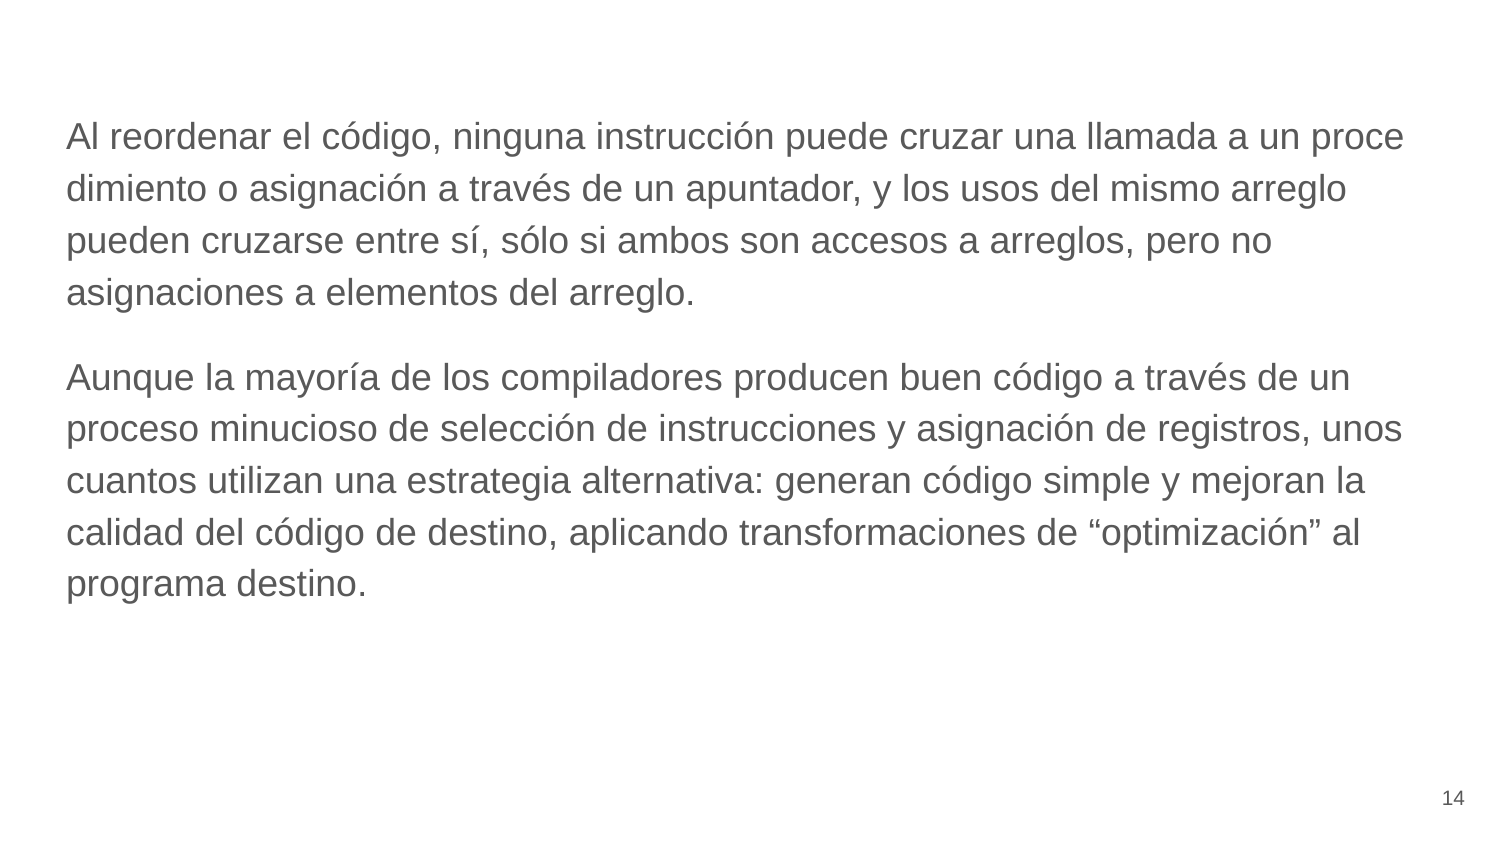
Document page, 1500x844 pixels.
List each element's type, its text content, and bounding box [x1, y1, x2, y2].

list Al reordenar el código, ninguna instrucción puede cruzar una llamada a un proce­dimiento o asignación a través de un apuntador, y los usos del mismo arreglo pueden cruzarse entre sí, sólo si ambos son accesos a arreglos, pero no asignaciones a elementos del arreglo. Aunque la mayoría de los compiladores producen buen código a través de un proceso minucioso de selección de instrucciones y asignación de registros, unos cuantos utilizan una estrategia alternativa: generan código simple y mejoran la calidad del código de destino, aplicando transformaciones de “optimización” al programa destino. [51, 90, 1449, 750]
slide_number <number> [1389, 764, 1480, 830]
